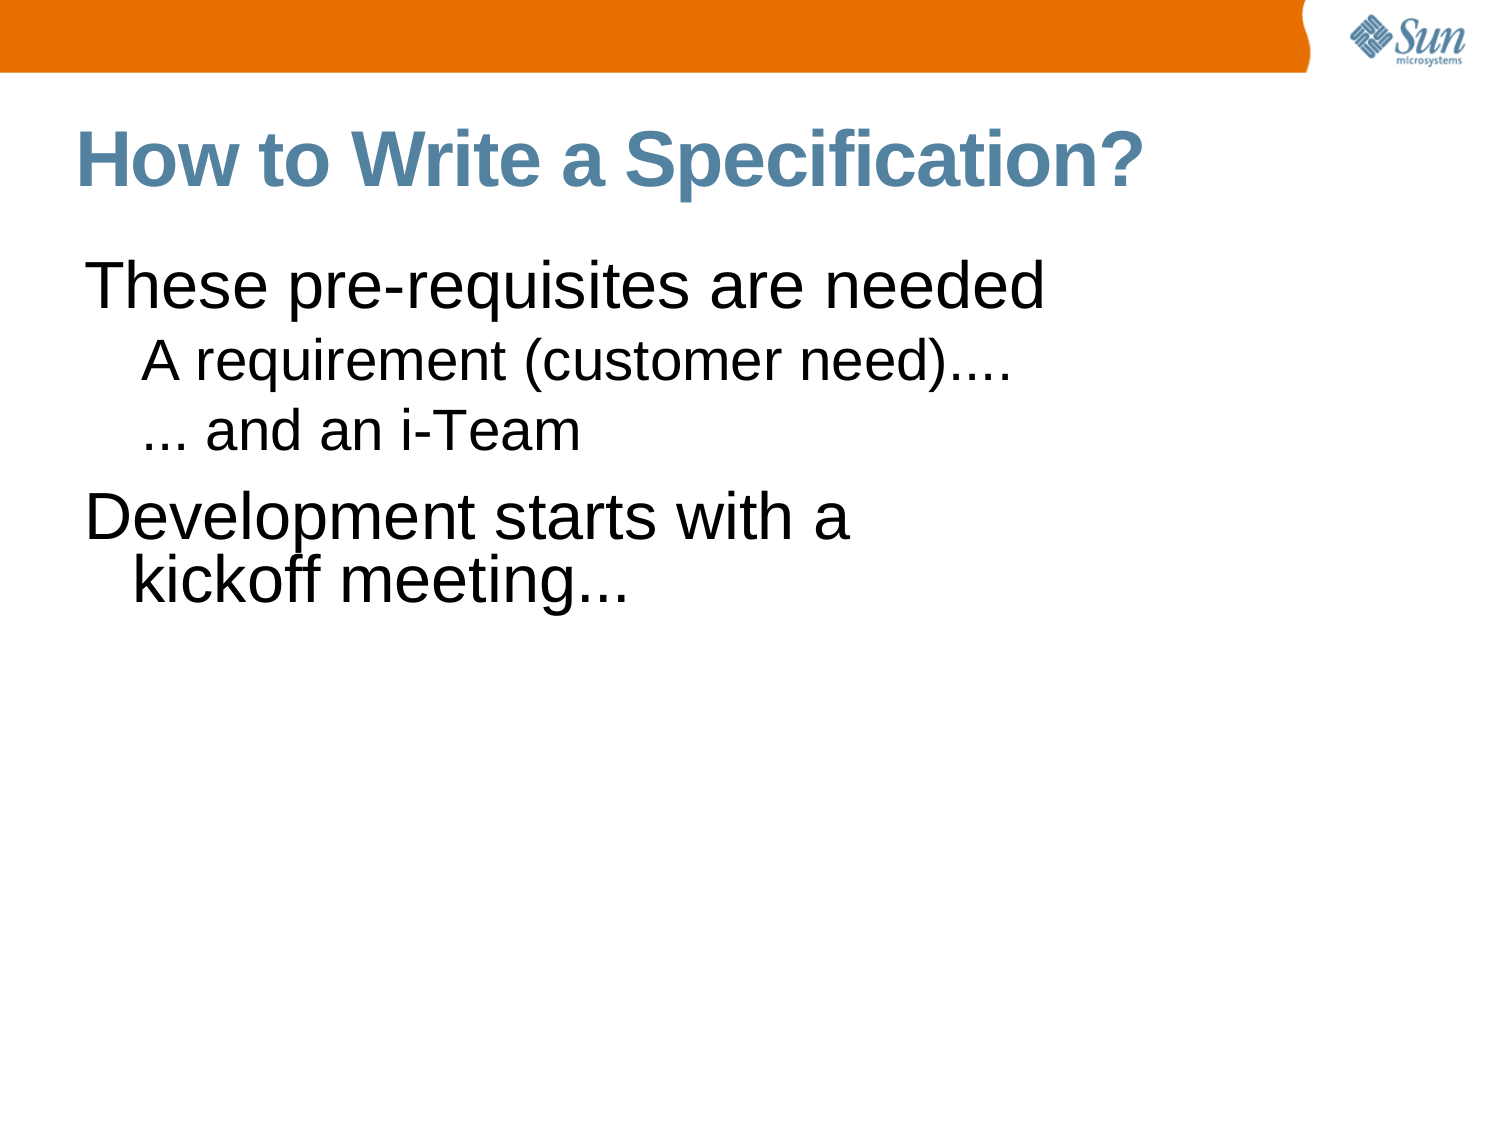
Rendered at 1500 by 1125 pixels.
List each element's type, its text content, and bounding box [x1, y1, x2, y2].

picture [0, 0, 1500, 75]
list These pre-requisites are needed A requirement (customer need).... ... and an i-Team Development starts with a kickoff meeting... [64, 257, 1402, 1017]
title How to Write a Specification? [75, 122, 1438, 228]
